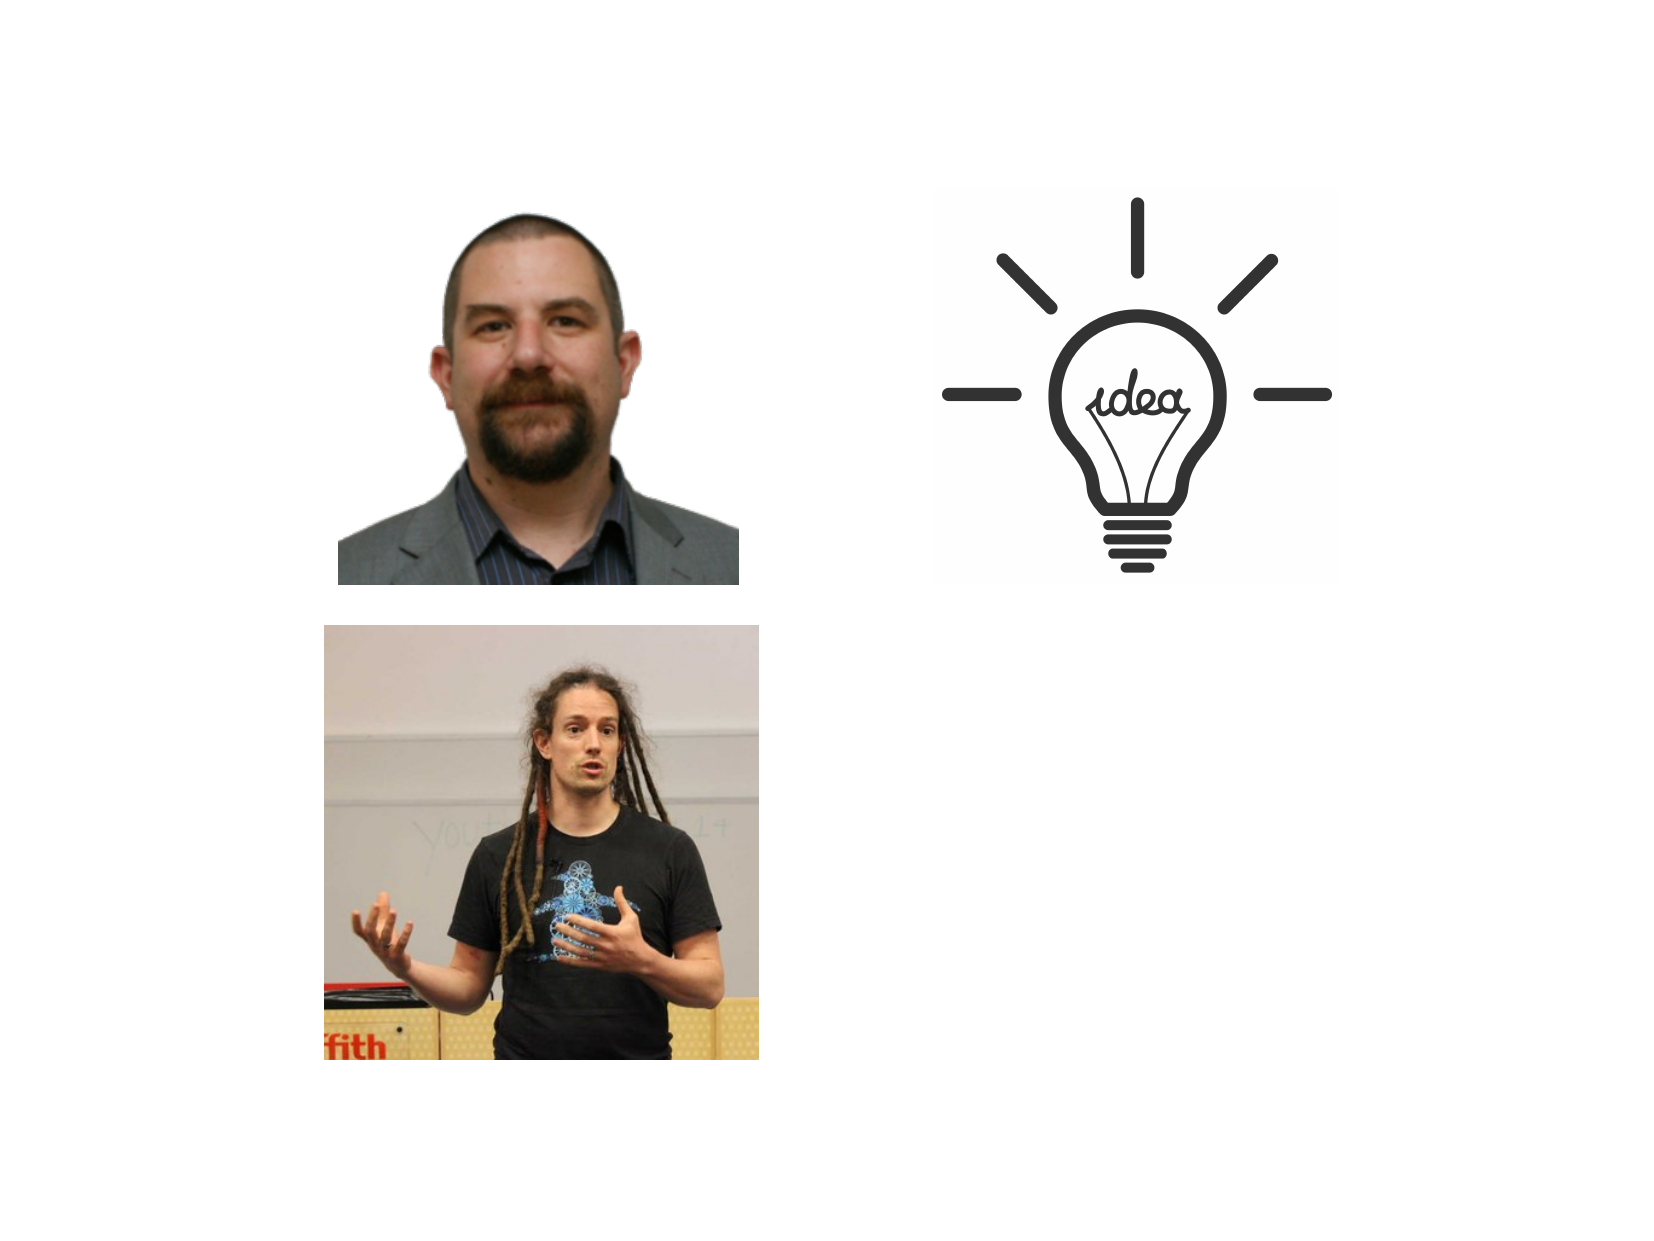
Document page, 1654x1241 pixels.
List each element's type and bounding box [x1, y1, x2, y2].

picture [324, 625, 759, 1060]
picture [338, 192, 739, 585]
picture [933, 188, 1339, 584]
